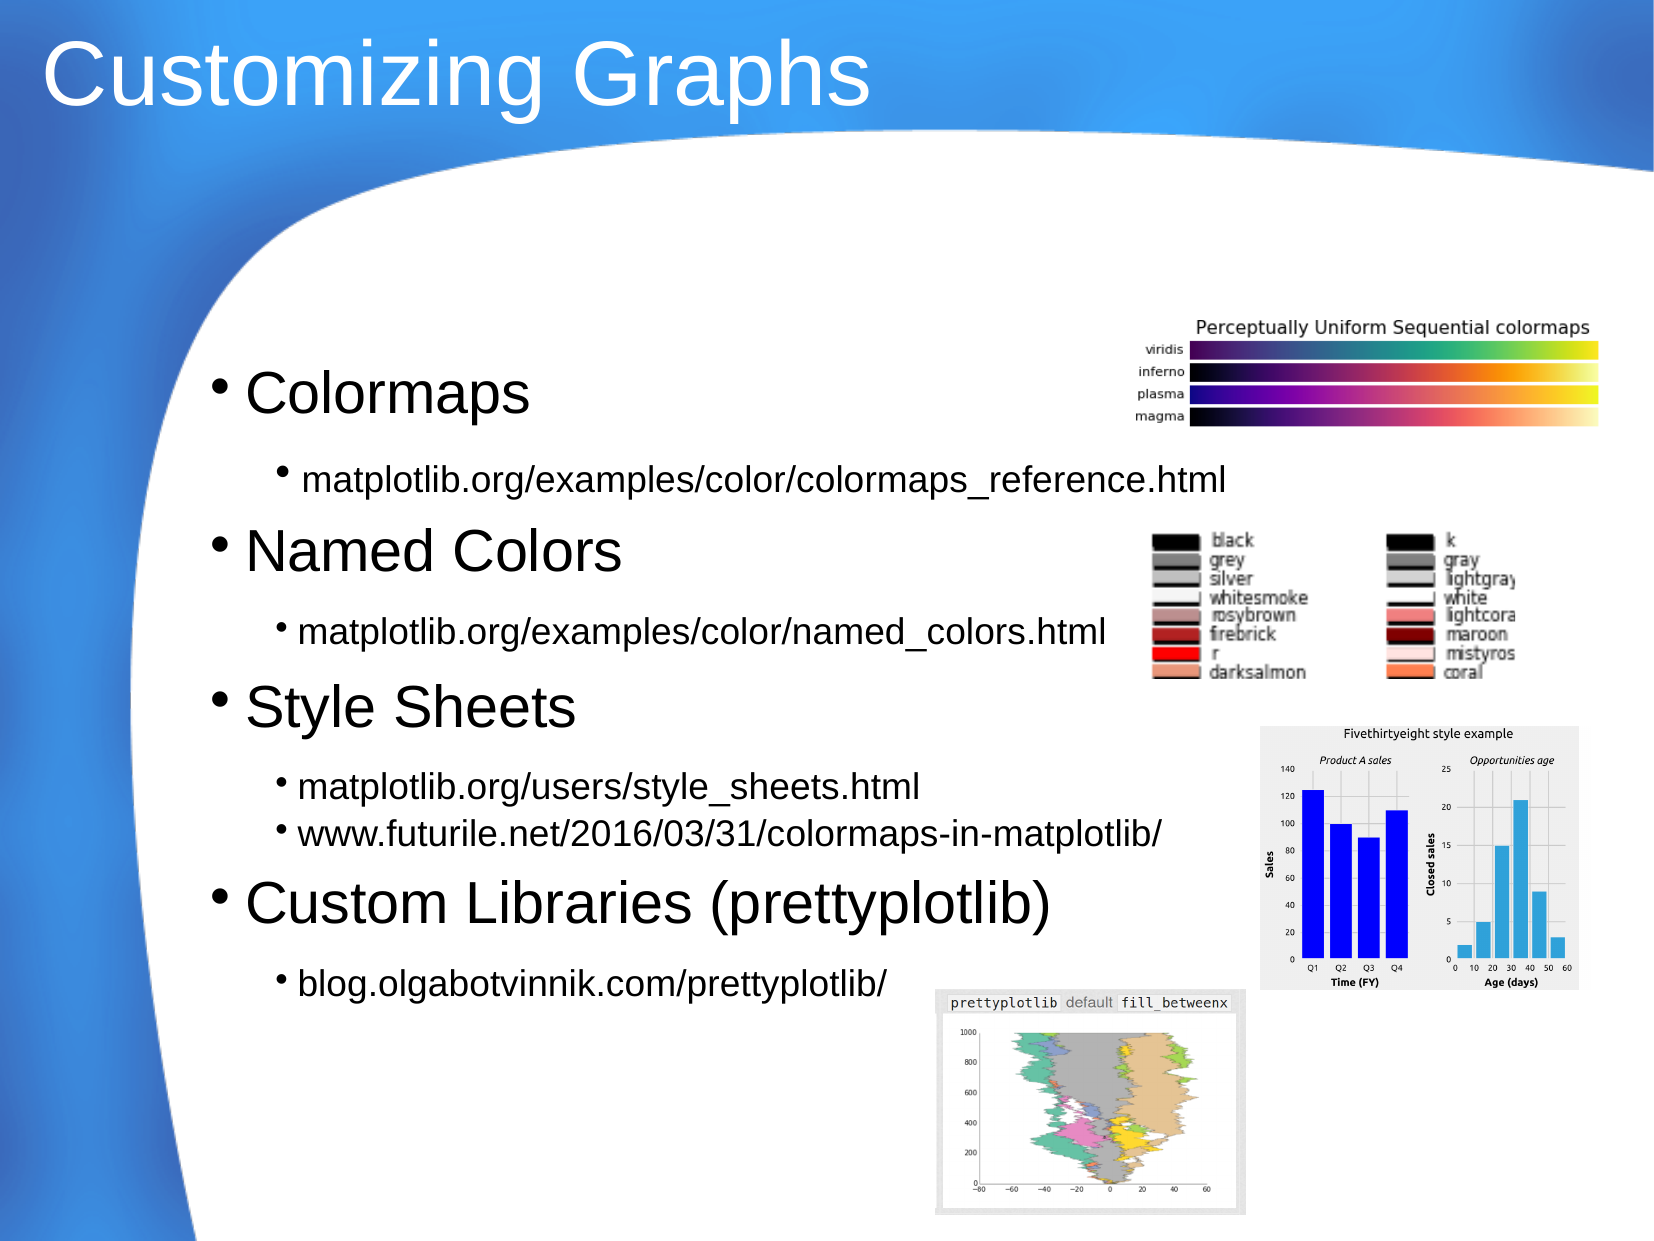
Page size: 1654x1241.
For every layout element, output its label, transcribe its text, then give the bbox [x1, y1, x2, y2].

title Customizing Graphs [41, 0, 1530, 177]
picture [0, 0, 1654, 1241]
list Colormaps matplotlib.org/examples/color/colormaps_reference.html Named Colors matplotlib.org/examples/color/named_colors.html Style Sheets matplotlib.org/users/style_sheets.html www.futurile.net/2016/03/31/colormaps-in-matplotlib/ Custom Libraries (prettyplotlib) blog.olgabotvinnik.com/prettyplotlib/ [210, 360, 1538, 1010]
